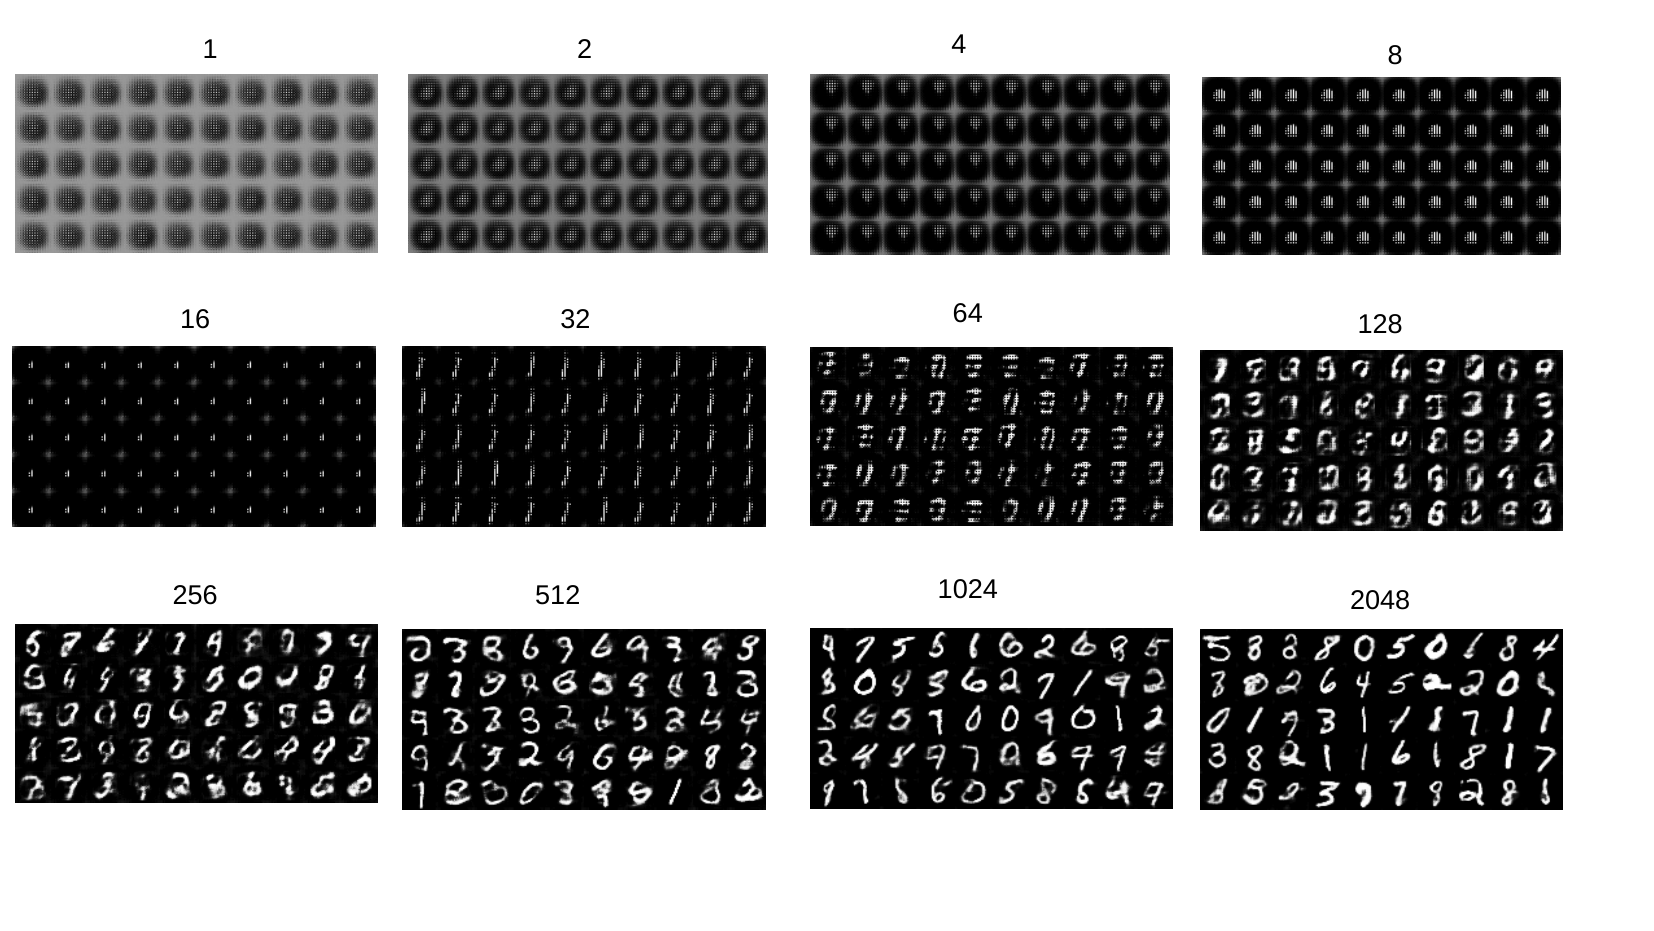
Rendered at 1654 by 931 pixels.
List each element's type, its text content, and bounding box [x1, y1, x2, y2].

picture [402, 346, 766, 527]
picture [810, 628, 1173, 809]
picture [810, 74, 1170, 256]
text_box 4 [914, 21, 1005, 67]
picture [408, 74, 768, 253]
picture [15, 624, 378, 803]
picture [12, 346, 376, 527]
text_box 2 [539, 26, 630, 72]
text_box 1024 [922, 566, 1013, 612]
text_box 512 [512, 572, 603, 618]
picture [402, 629, 766, 811]
text_box 32 [530, 296, 621, 342]
text_box 256 [150, 572, 241, 618]
text_box 128 [1335, 301, 1426, 347]
text_box 64 [922, 290, 1013, 336]
text_box 8 [1350, 32, 1441, 78]
picture [1200, 629, 1563, 811]
picture [1200, 350, 1563, 531]
picture [1202, 77, 1561, 256]
picture [15, 74, 378, 253]
text_box 16 [150, 296, 241, 342]
text_box 1 [165, 26, 256, 72]
text_box 2048 [1335, 577, 1426, 623]
picture [810, 347, 1173, 526]
